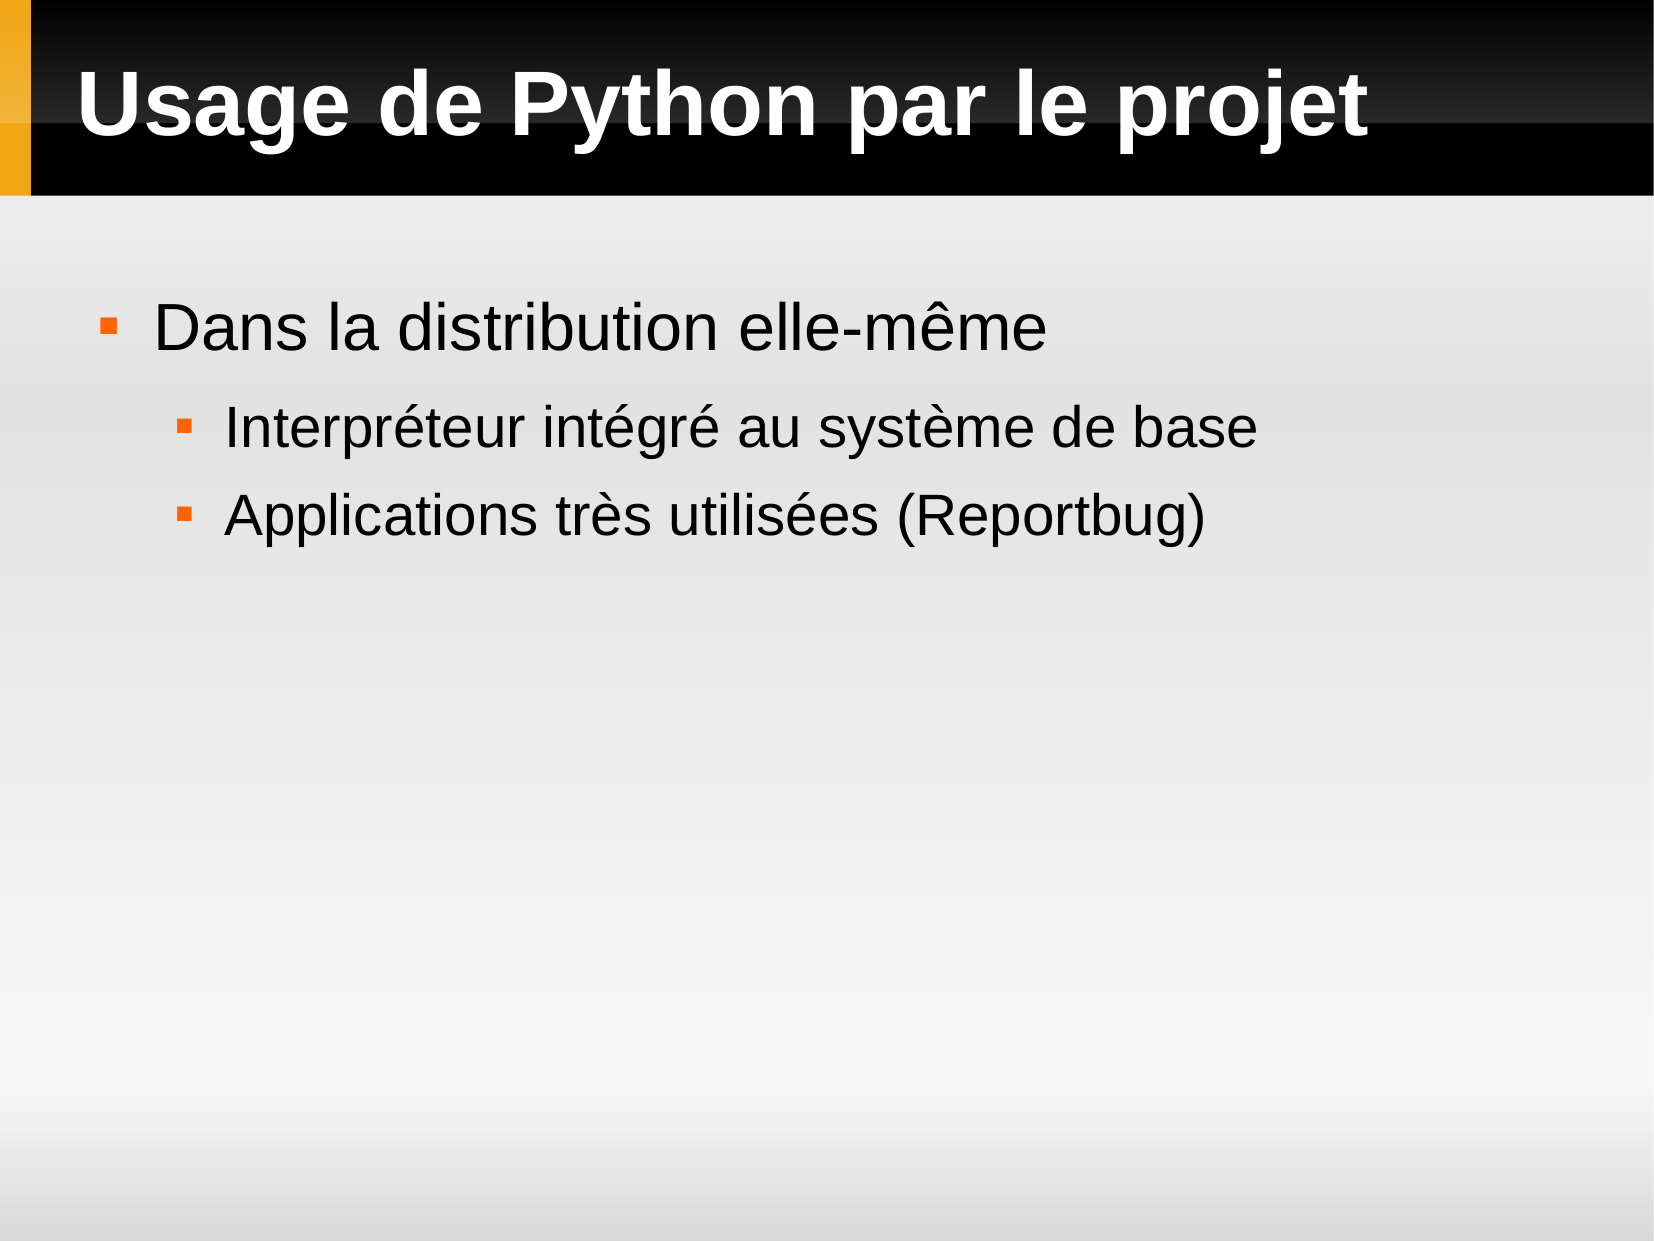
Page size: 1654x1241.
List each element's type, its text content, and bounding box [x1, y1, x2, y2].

title Usage de Python par le projet [76, 0, 1565, 208]
picture [0, 0, 1654, 1241]
list Dans la distribution elle-même Interpréteur intégré au système de base Applications très utilisées (Reportbug) [82, 290, 1571, 1109]
